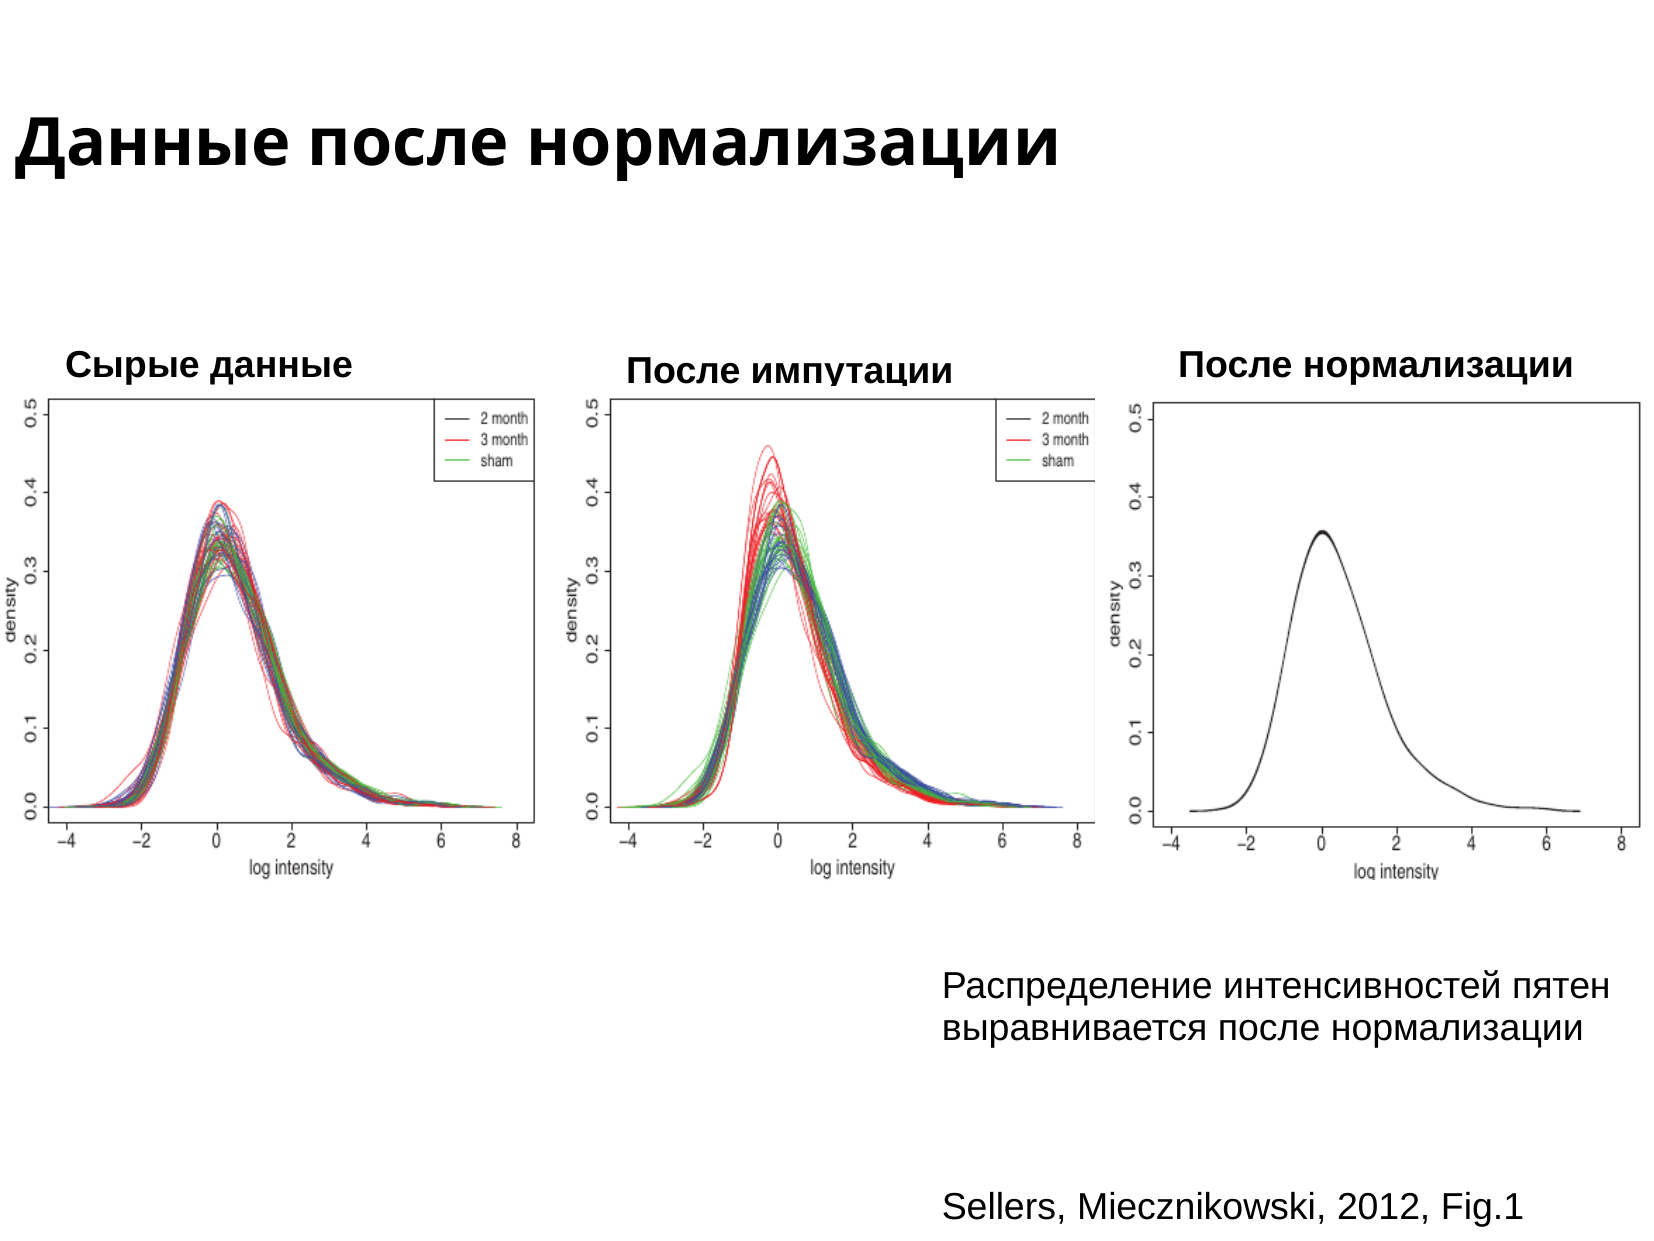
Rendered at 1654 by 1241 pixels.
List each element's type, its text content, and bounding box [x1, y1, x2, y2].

text_box После импутации [611, 342, 969, 386]
text_box После нормализации [1163, 336, 1589, 394]
text_box Распределение интенсивностей пятен выравнивается после нормализации [927, 956, 1637, 1056]
text_box Sellers, Miecznikowski, 2012, Fig.1 [927, 1178, 1651, 1235]
text_box Сырые данные [50, 336, 368, 394]
title Данные после нормализации [15, 19, 1636, 260]
picture [3, 386, 1642, 883]
